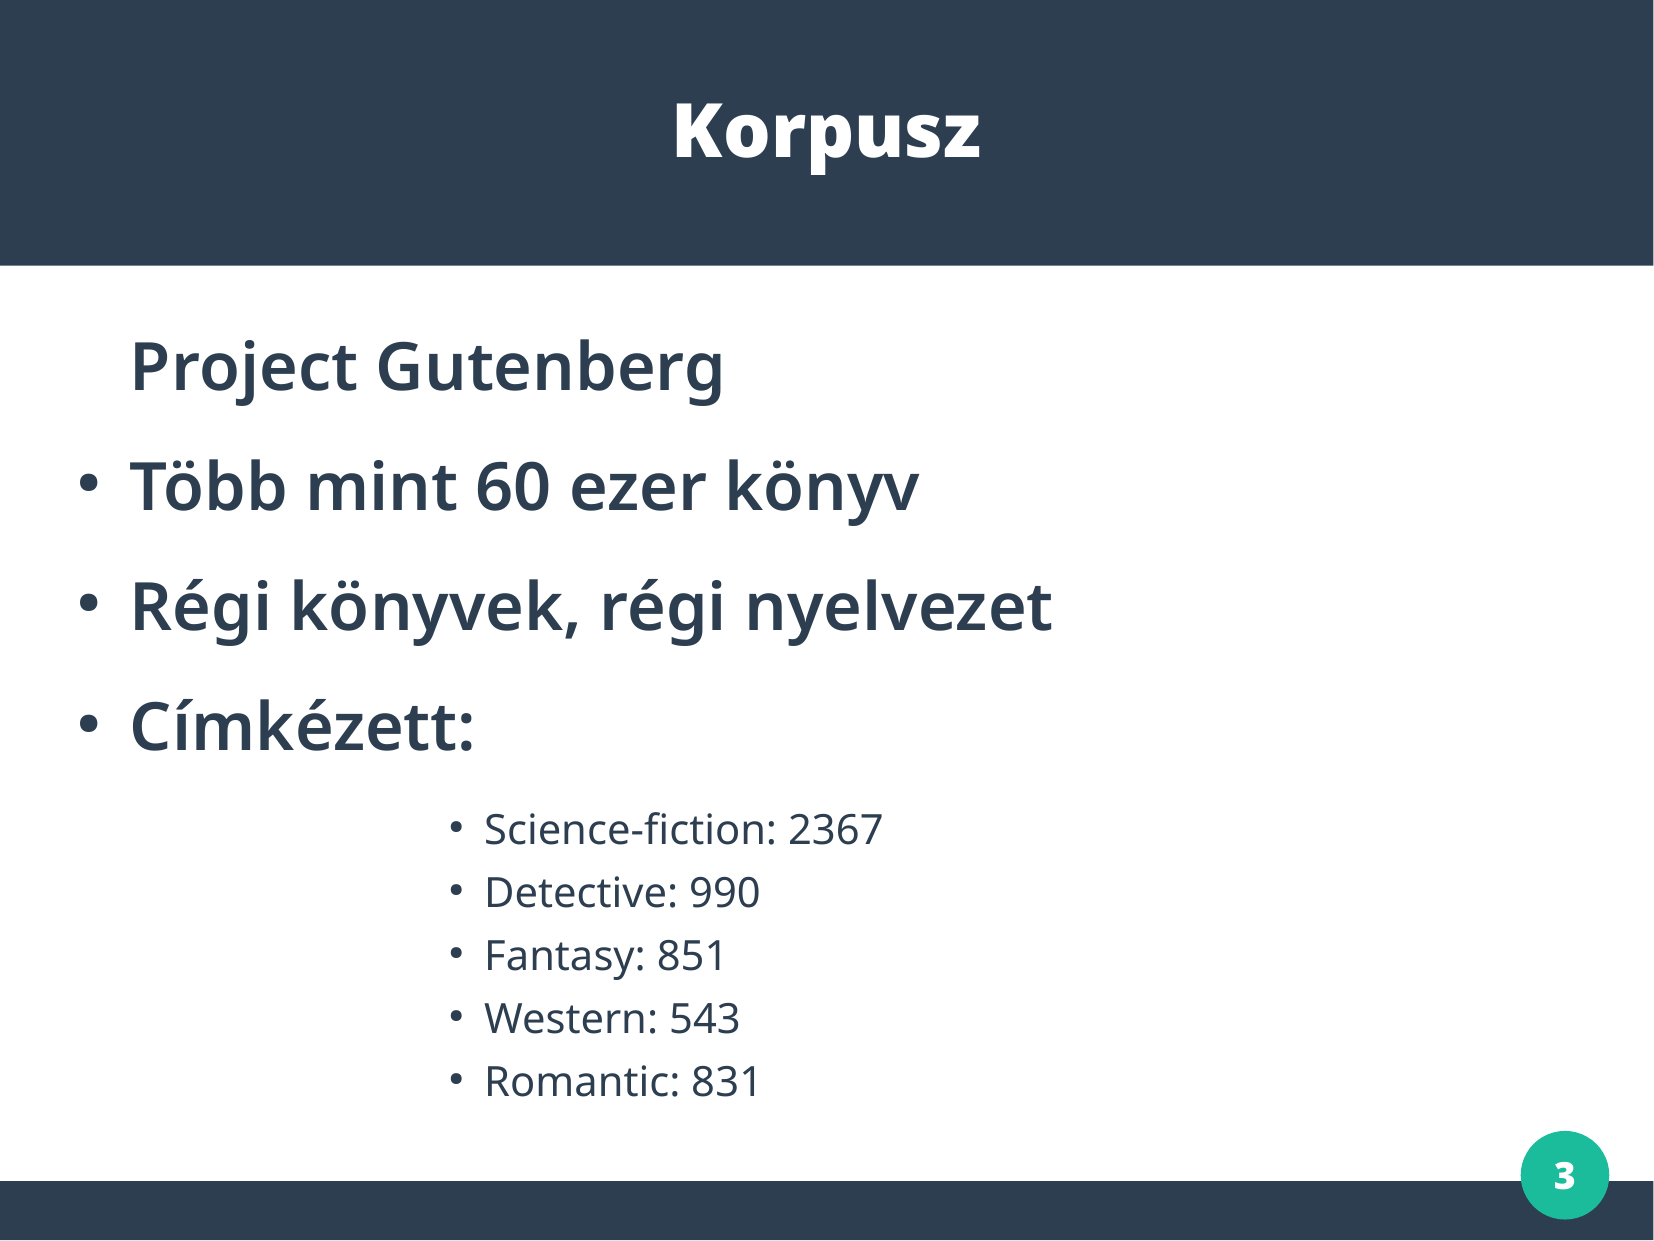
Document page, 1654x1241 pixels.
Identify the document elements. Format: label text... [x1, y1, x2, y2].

title Korpusz [59, 49, 1595, 207]
list Project Gutenberg Több mint 60 ezer könyv Régi könyvek, régi nyelvezet Címkézett: Science-fiction: 2367 Detective: 990 Fantasy: 851 Western: 543 Romantic: 831 [59, 318, 1595, 1146]
